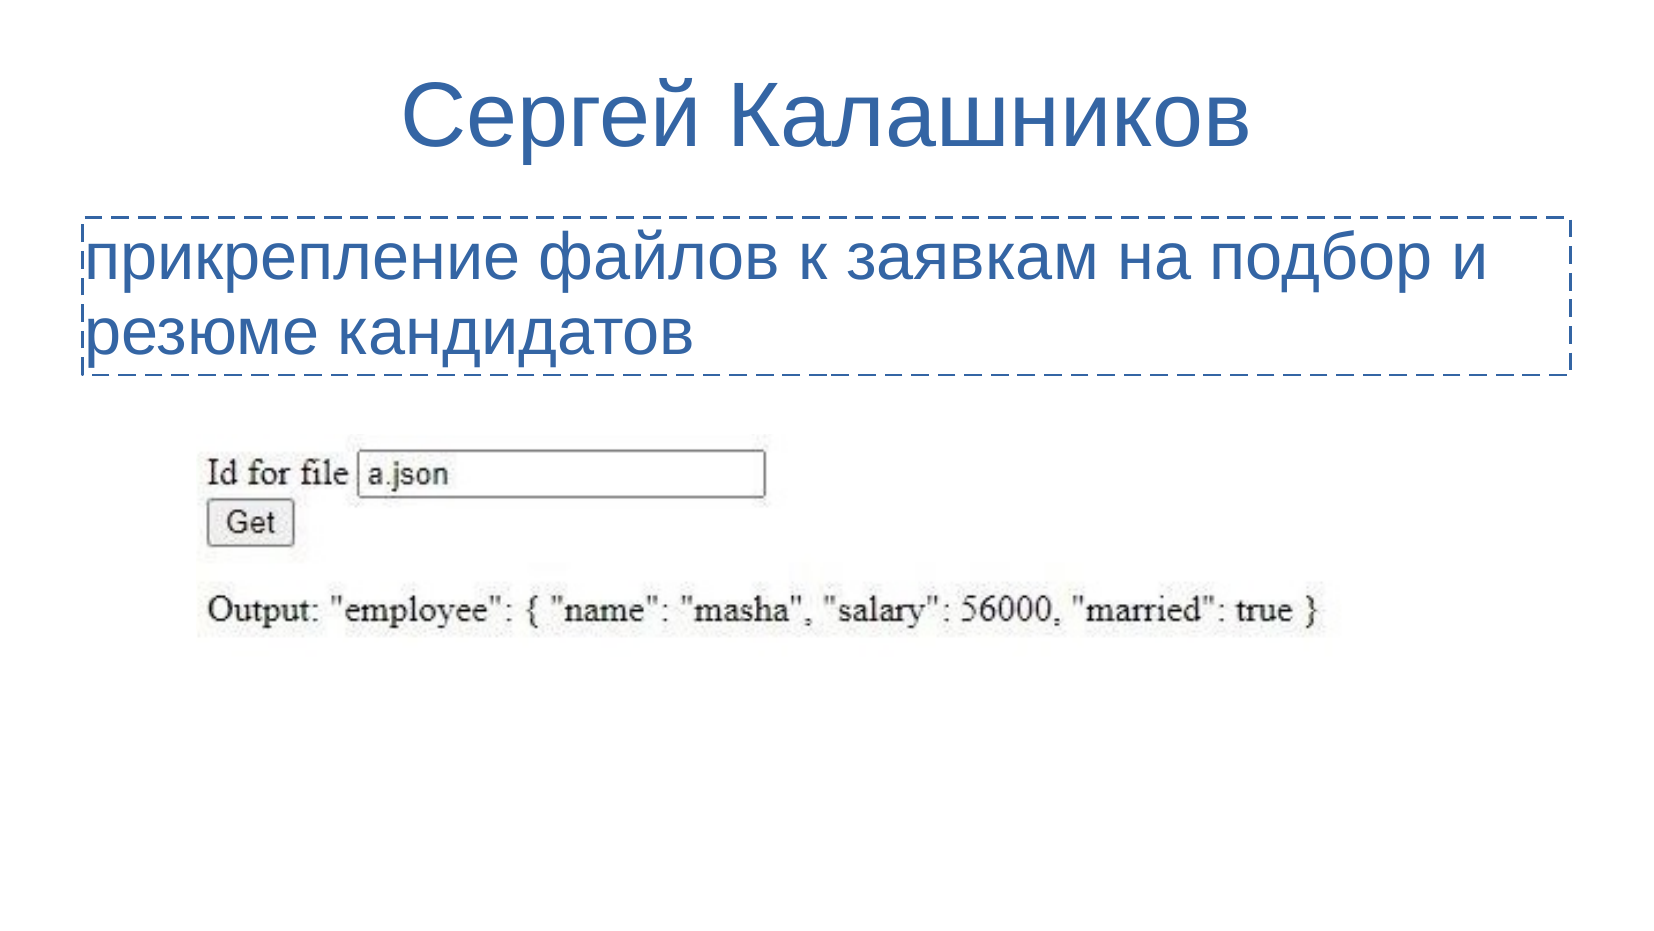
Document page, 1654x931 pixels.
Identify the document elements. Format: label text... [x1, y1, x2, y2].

list прикрепление файлов к заявкам на подбор и резюме кандидатов [82, 217, 1571, 376]
title Сергей Калашников [82, 37, 1571, 193]
picture [196, 434, 1351, 706]
